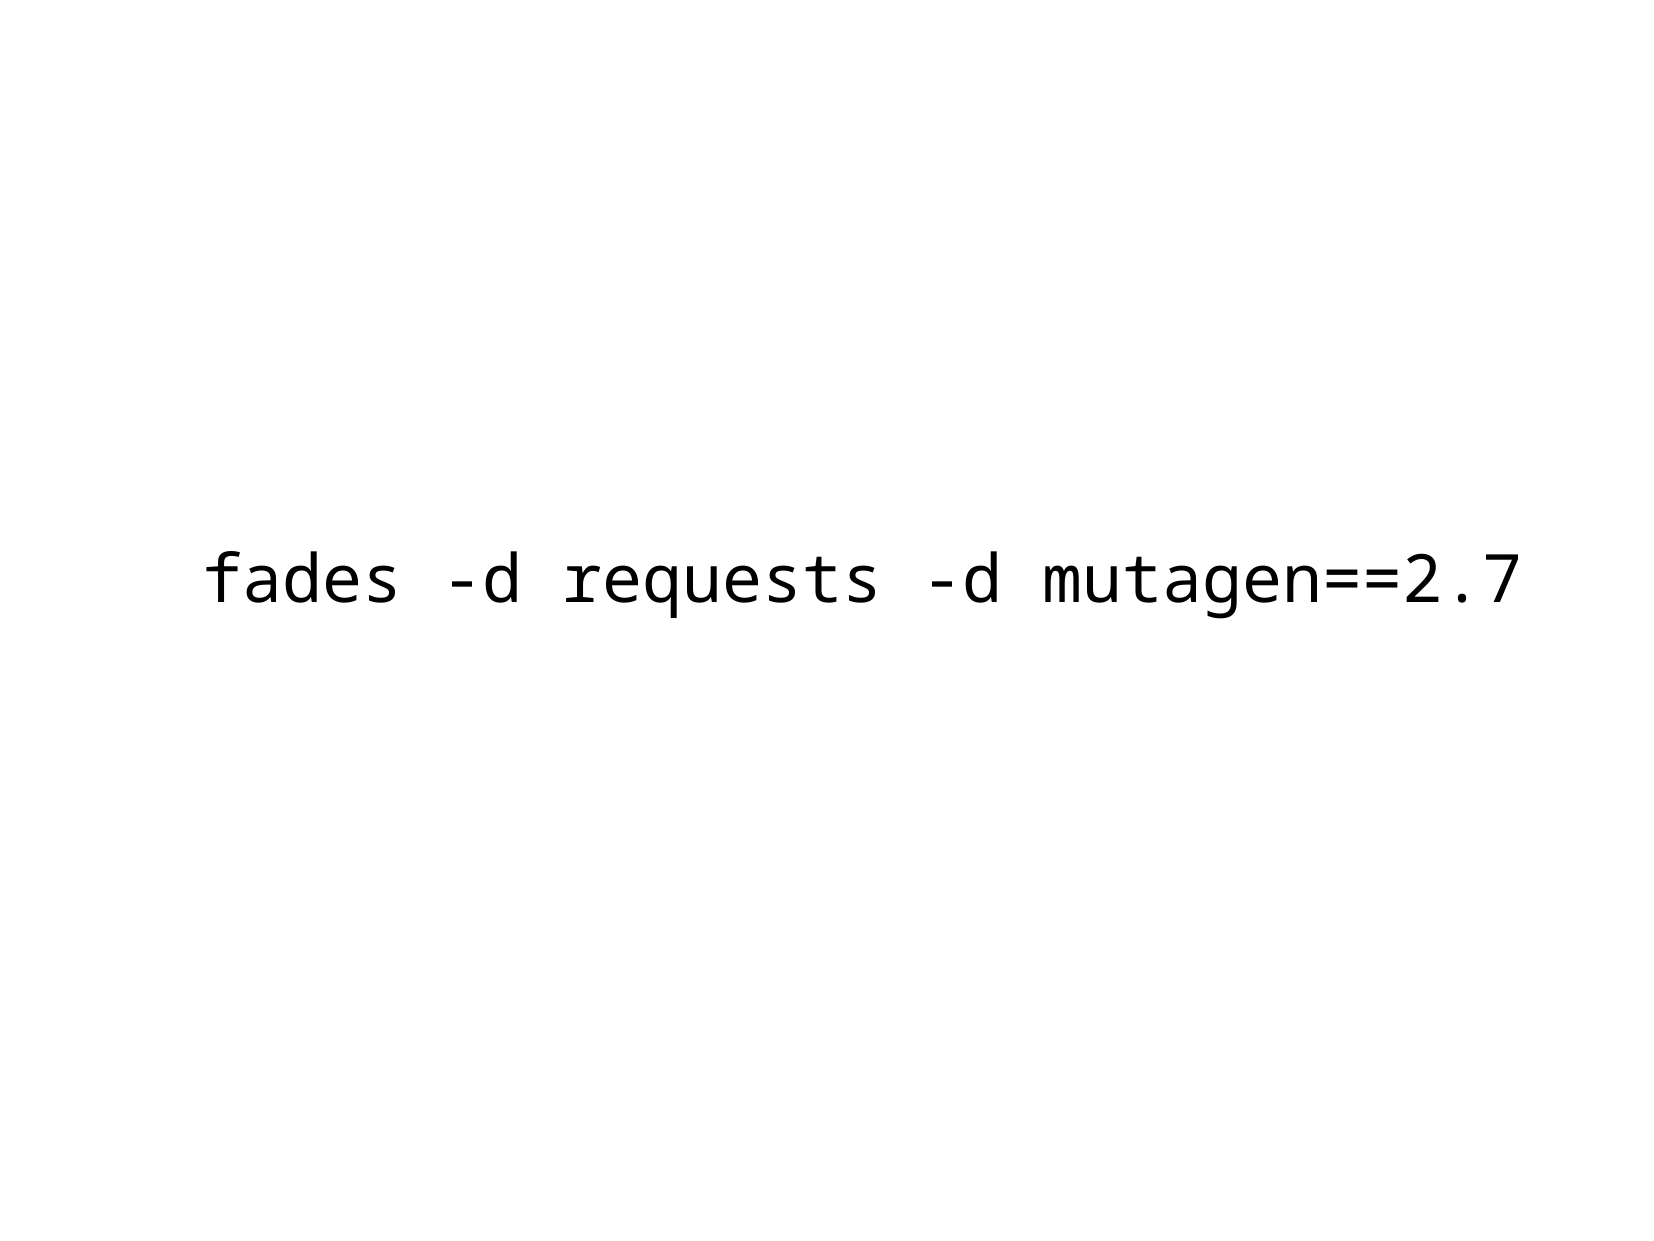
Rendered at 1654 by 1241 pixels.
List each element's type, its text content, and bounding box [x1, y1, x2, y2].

list fades -d requests -d mutagen==2.7 [82, 290, 1571, 1010]
